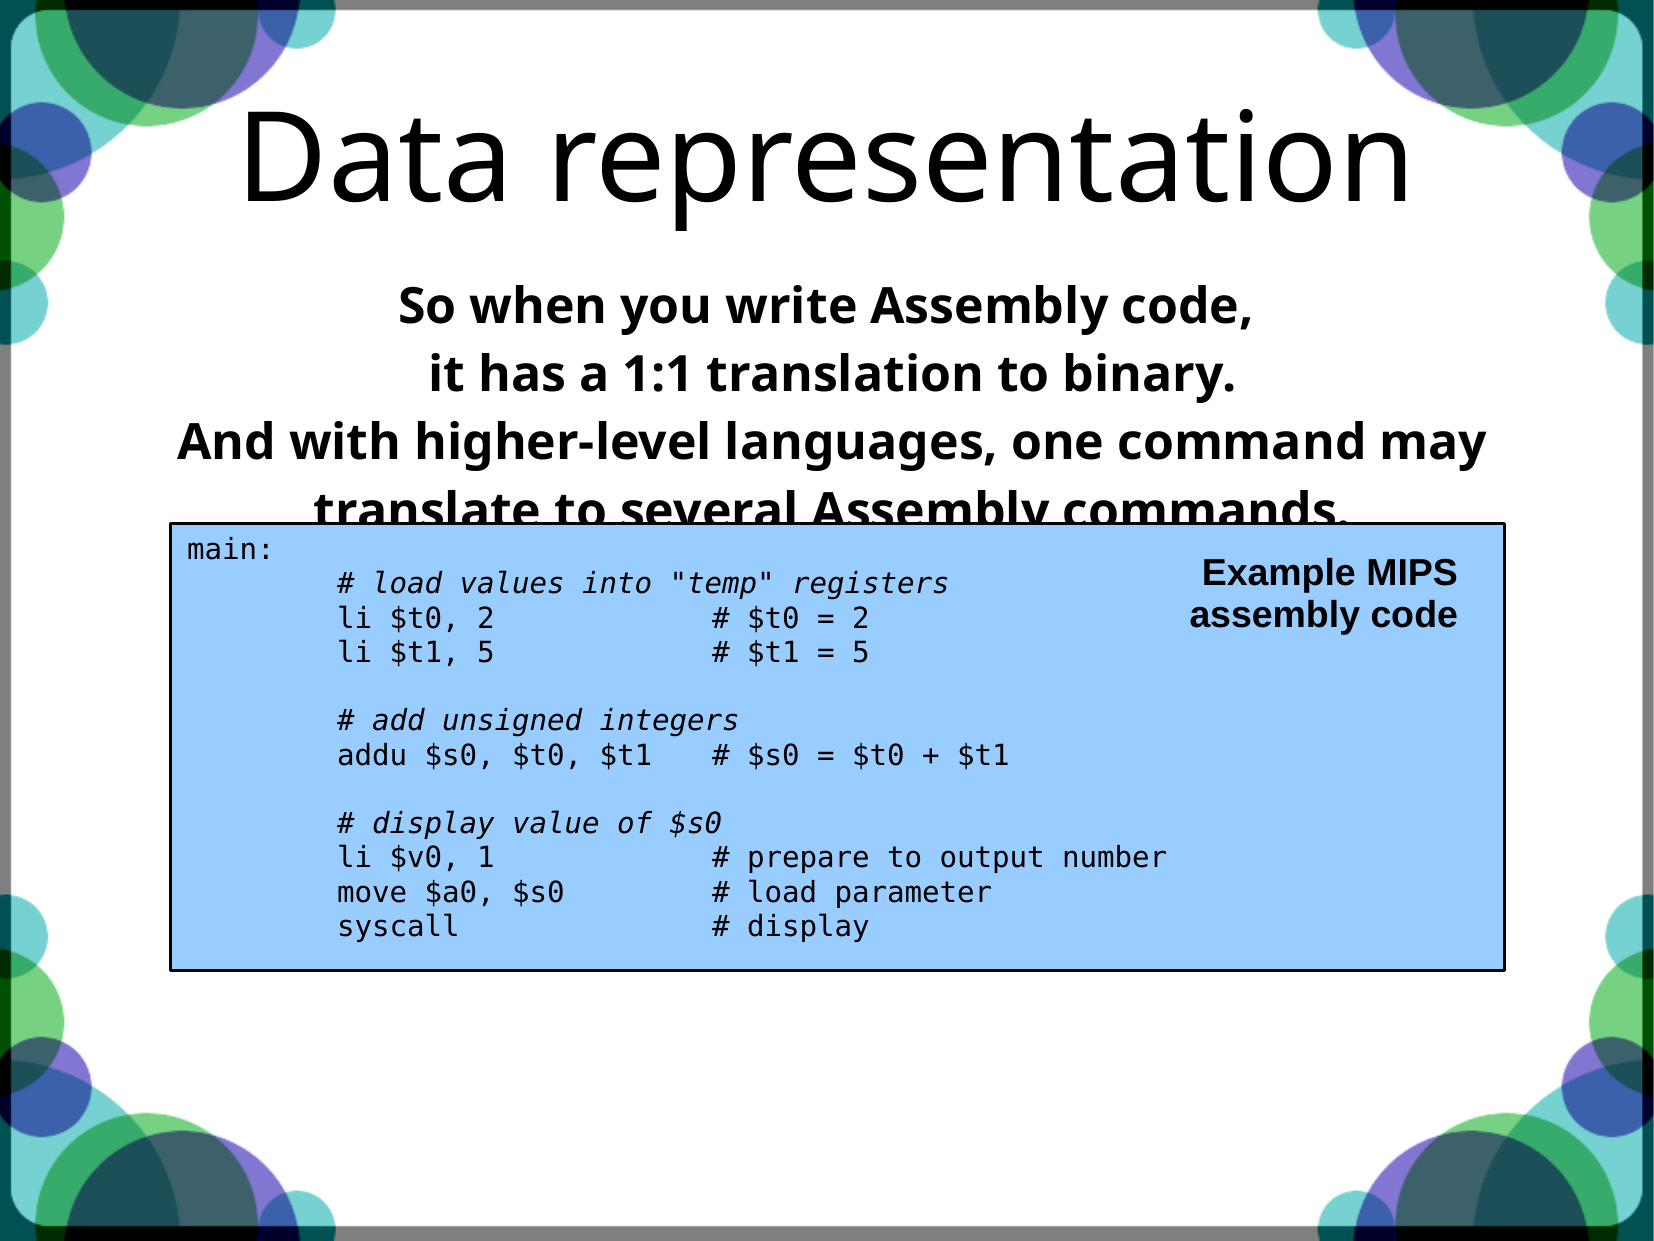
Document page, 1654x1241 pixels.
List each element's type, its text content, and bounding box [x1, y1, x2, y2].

text_box So when you write Assembly code, it has a 1:1 translation to binary. And with higher-level languages, one command may translate to several Assembly commands. [135, 270, 1531, 494]
picture [0, 0, 1654, 1241]
text_box main: # load values into "temp" registers li $t0, 2 # $t0 = 2 li $t1, 5 # $t1 = 5 # add unsigned integers addu $s0, $t0, $t1 # $s0 = $t0 + $t1 # display value of $s0 li $v0, 1 # prepare to output number move $a0, $s0 # load parameter syscall # display [170, 523, 1505, 971]
title Data representation [82, 49, 1571, 257]
text_box Example MIPS assembly code [1103, 544, 1473, 643]
